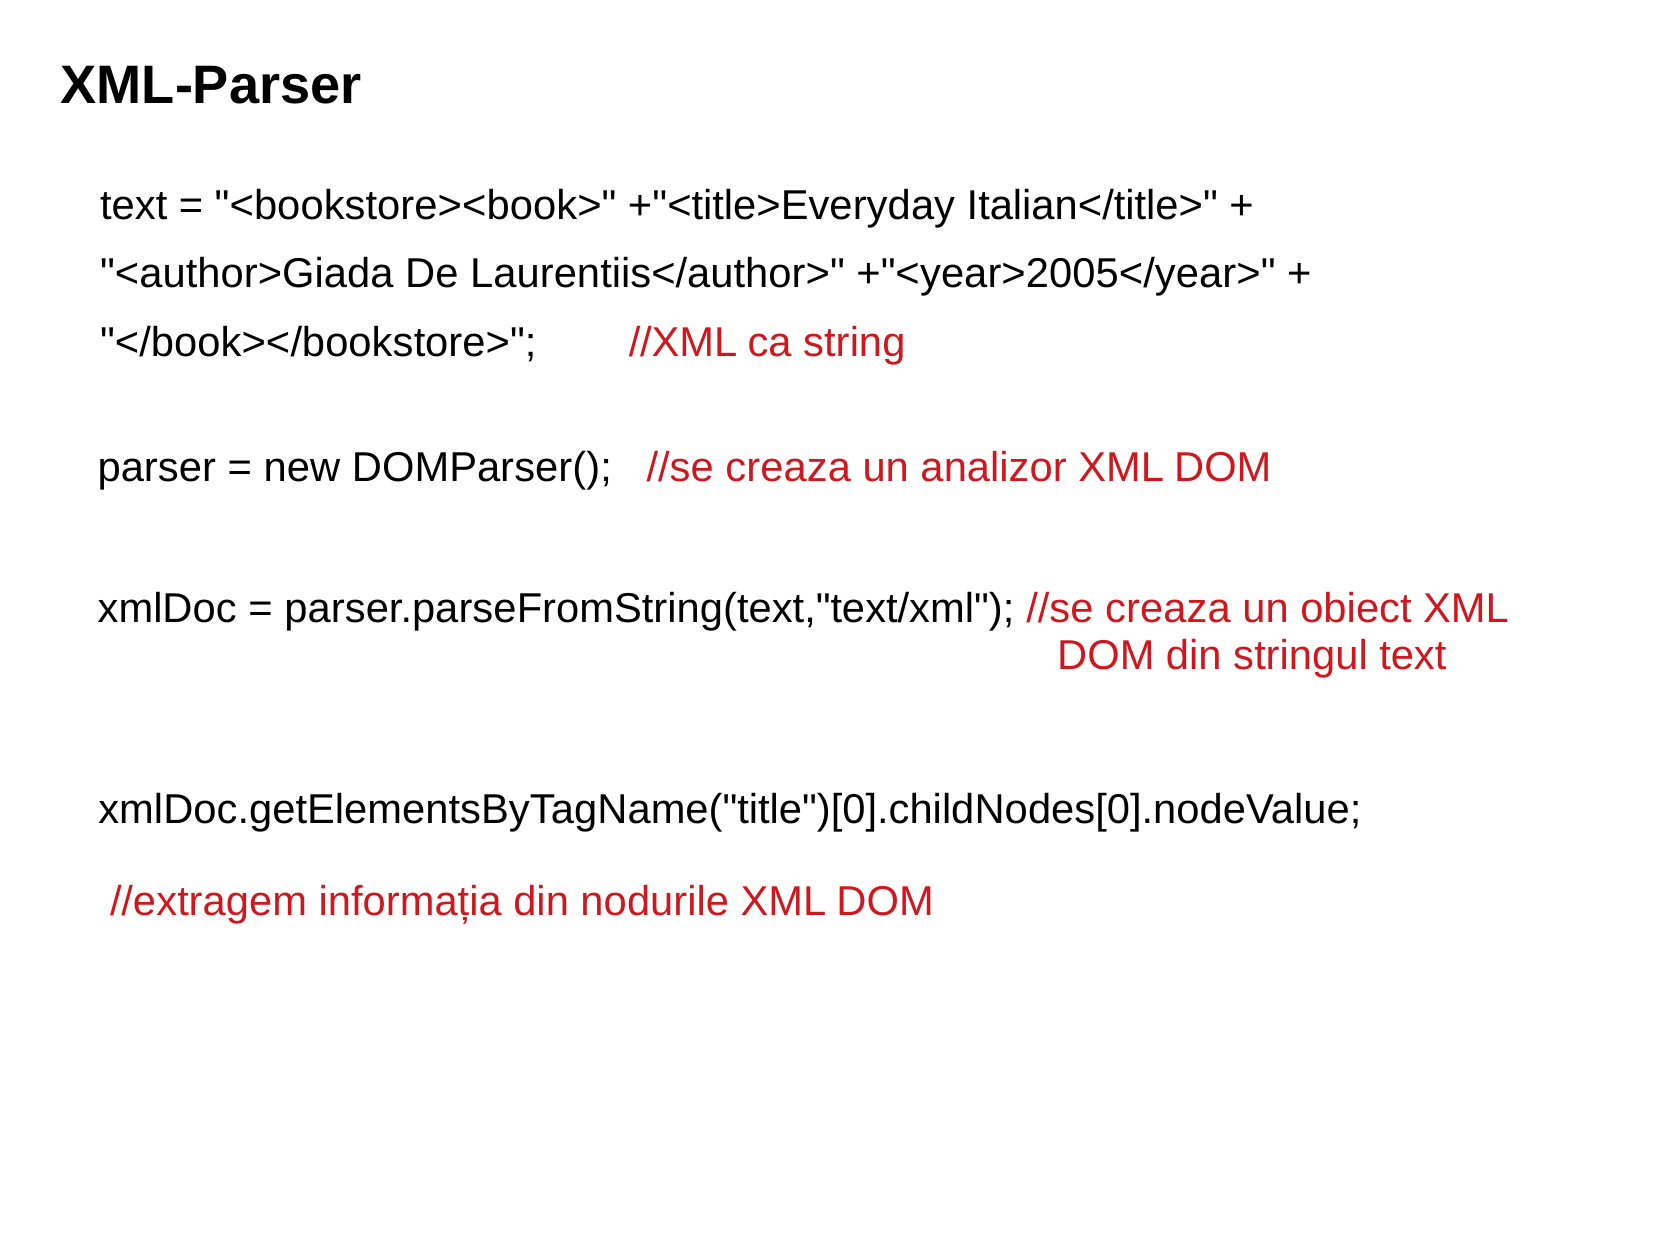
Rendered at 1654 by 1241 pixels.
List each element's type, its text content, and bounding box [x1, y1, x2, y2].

text_box xmlDoc = parser.parseFromString(text,"text/xml"); //se creaza un obiect XML DOM din stringul text [82, 577, 1548, 732]
text_box text = "<bookstore><book>" +"<title>Everyday Italian</title>" + "<author>Giada De Laurentiis</author>" +"<year>2005</year>" + "</book></bookstore>"; //XML ca string [85, 174, 1465, 390]
text_box xmlDoc.getElementsByTagName("title")[0].childNodes[0].nodeValue; //extragem informația din nodurile XML DOM [83, 778, 1536, 933]
text_box XML-Parser [45, 42, 944, 136]
text_box parser = new DOMParser(); //se creaza un analizor XML DOM [82, 435, 1465, 544]
